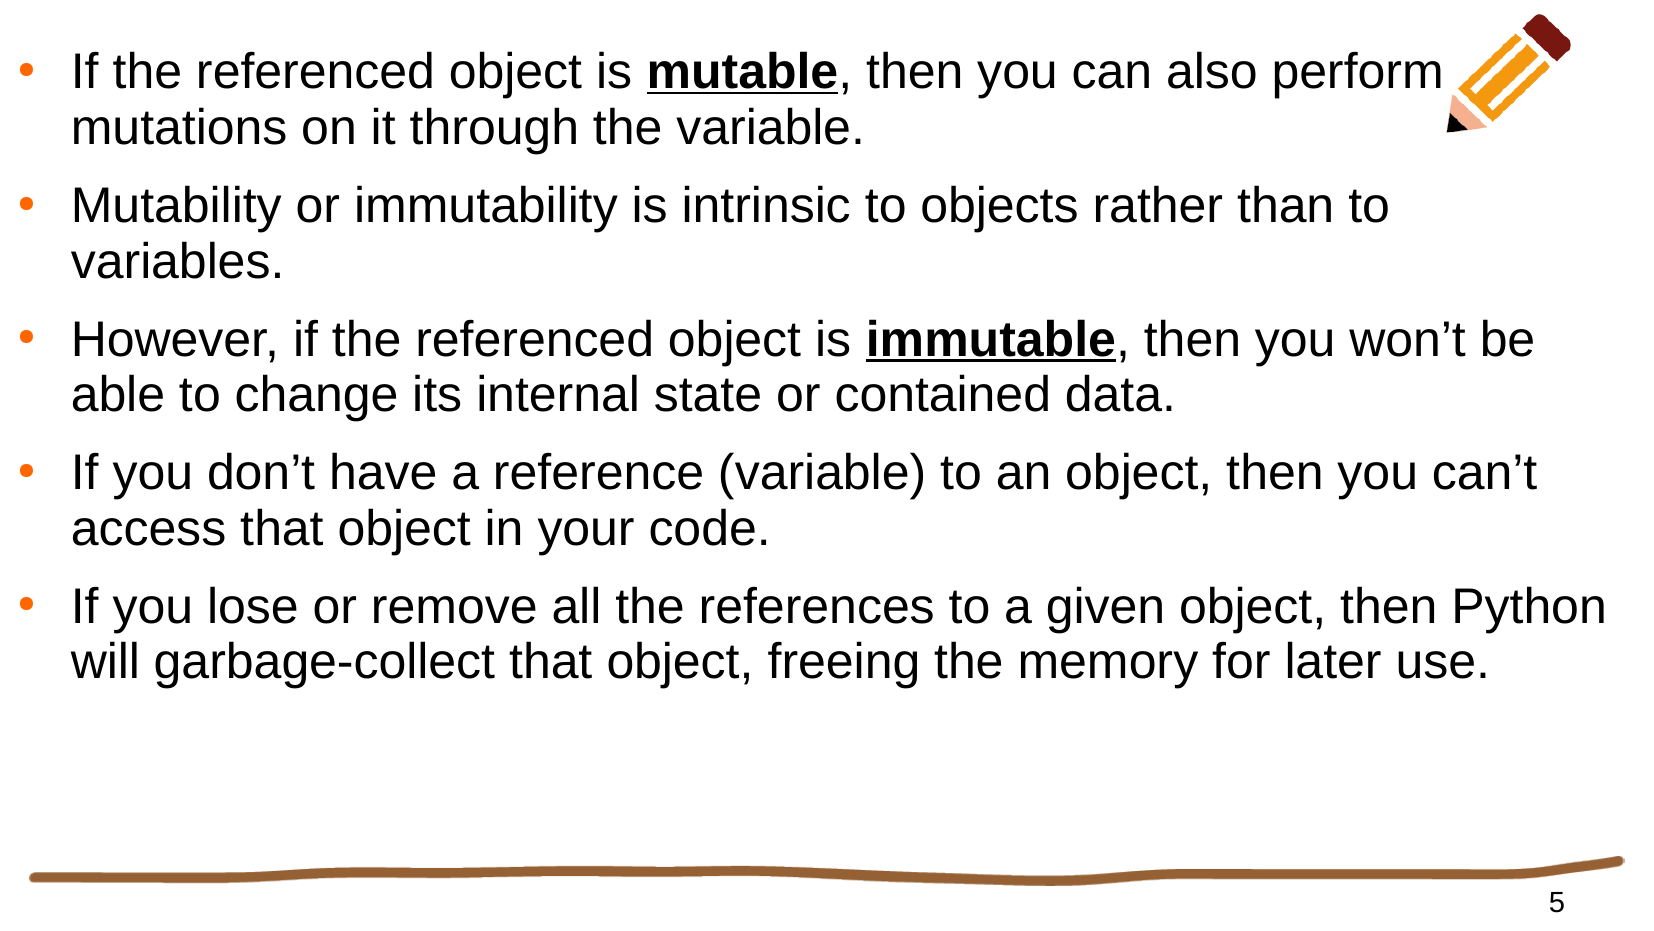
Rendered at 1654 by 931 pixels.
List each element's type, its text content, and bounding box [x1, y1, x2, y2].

picture [1446, 14, 1571, 43]
picture [29, 856, 1625, 886]
list If the referenced object is mutable, then you can also perform mutations on it through the variable. Mutability or immutability is intrinsic to objects rather than to variables. However, if the referenced object is immutable, then you won’t be able to change its internal state or contained data. If you don’t have a reference (variable) to an object, then you can’t access that object in your code. If you lose or remove all the references to a given object, then Python will garbage-collect that object, freeing the memory for later use. [0, 43, 1613, 863]
